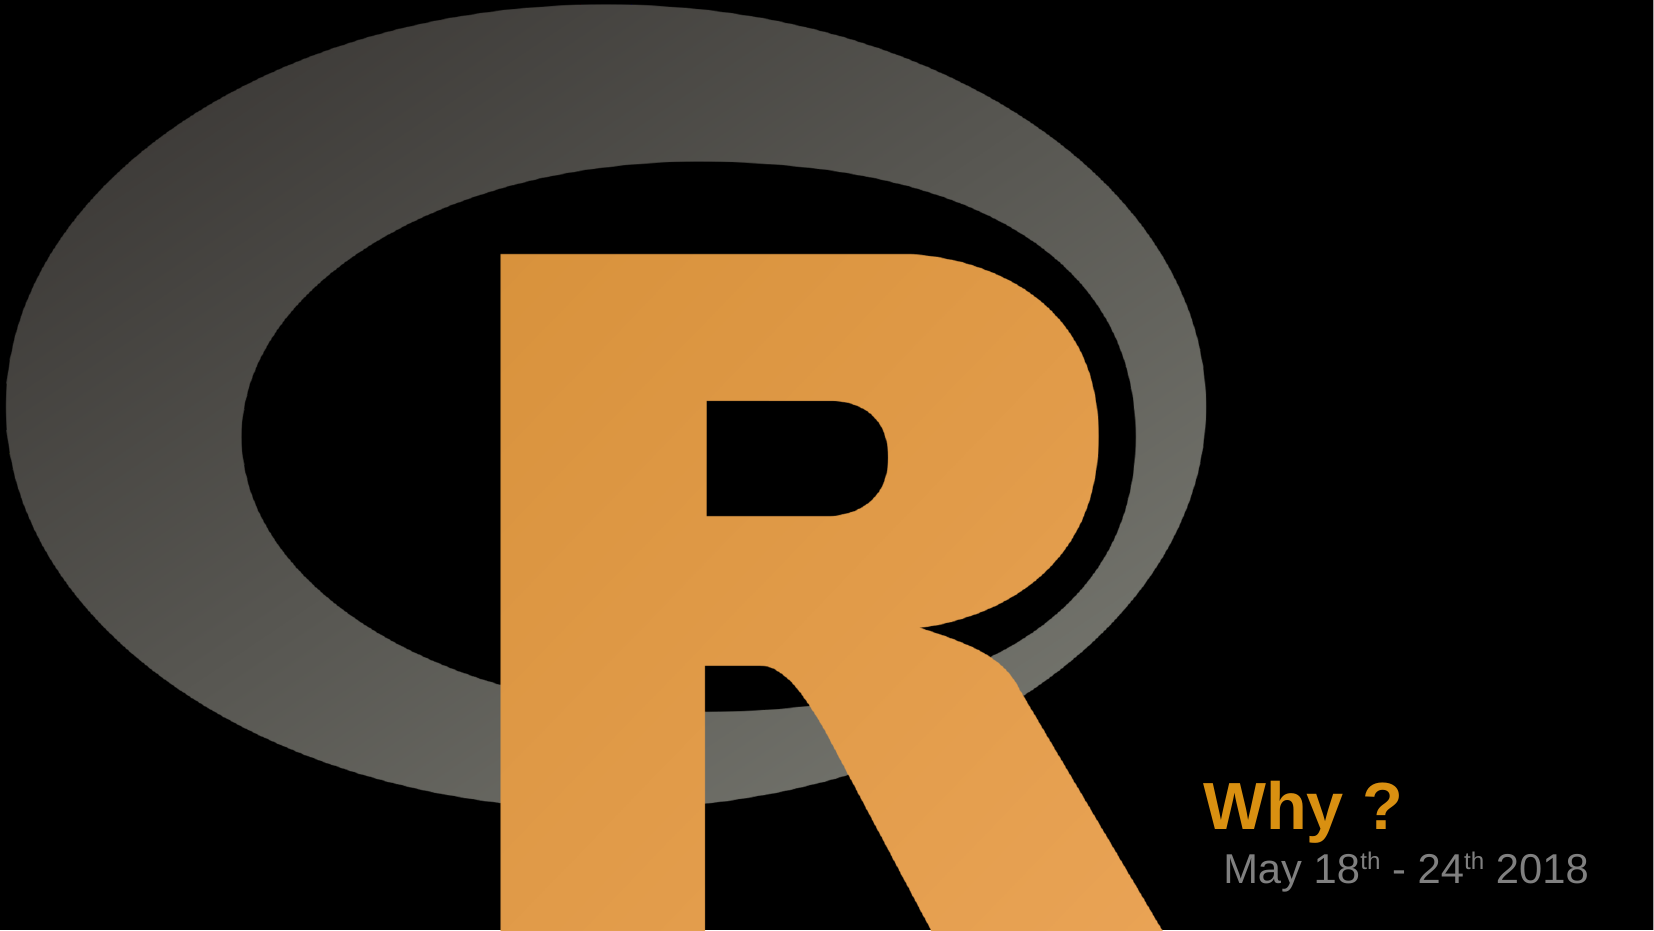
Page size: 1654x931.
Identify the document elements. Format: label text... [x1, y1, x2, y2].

text_box May 18th - 24th 2018 [1419, 838, 1616, 902]
picture [4, 0, 1209, 931]
text_box Why ? [1188, 761, 1419, 916]
